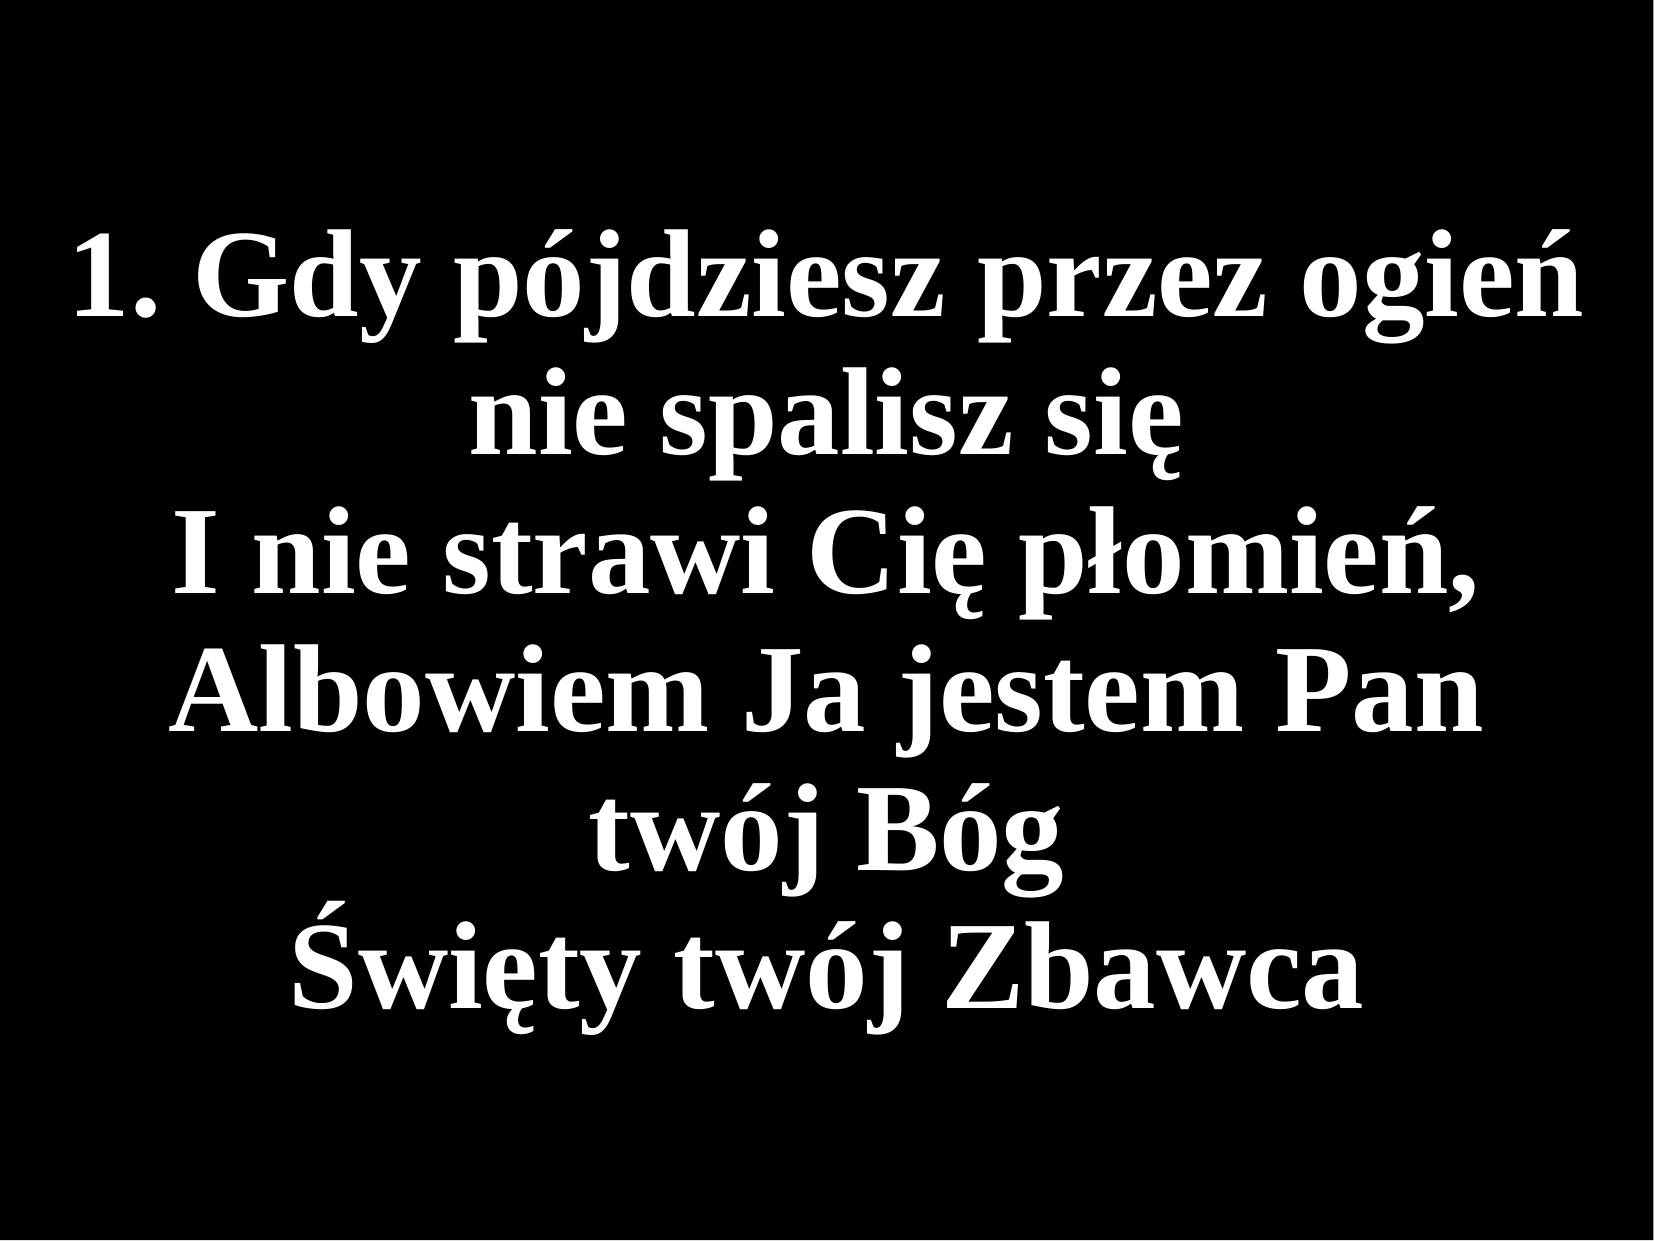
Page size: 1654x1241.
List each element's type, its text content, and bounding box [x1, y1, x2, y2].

title 1. Gdy pójdziesz przez ogień nie spalisz się I nie strawi Cię płomień, Albowiem Ja jestem Pan twój Bóg Święty twój Zbawca [0, 0, 1654, 1241]
